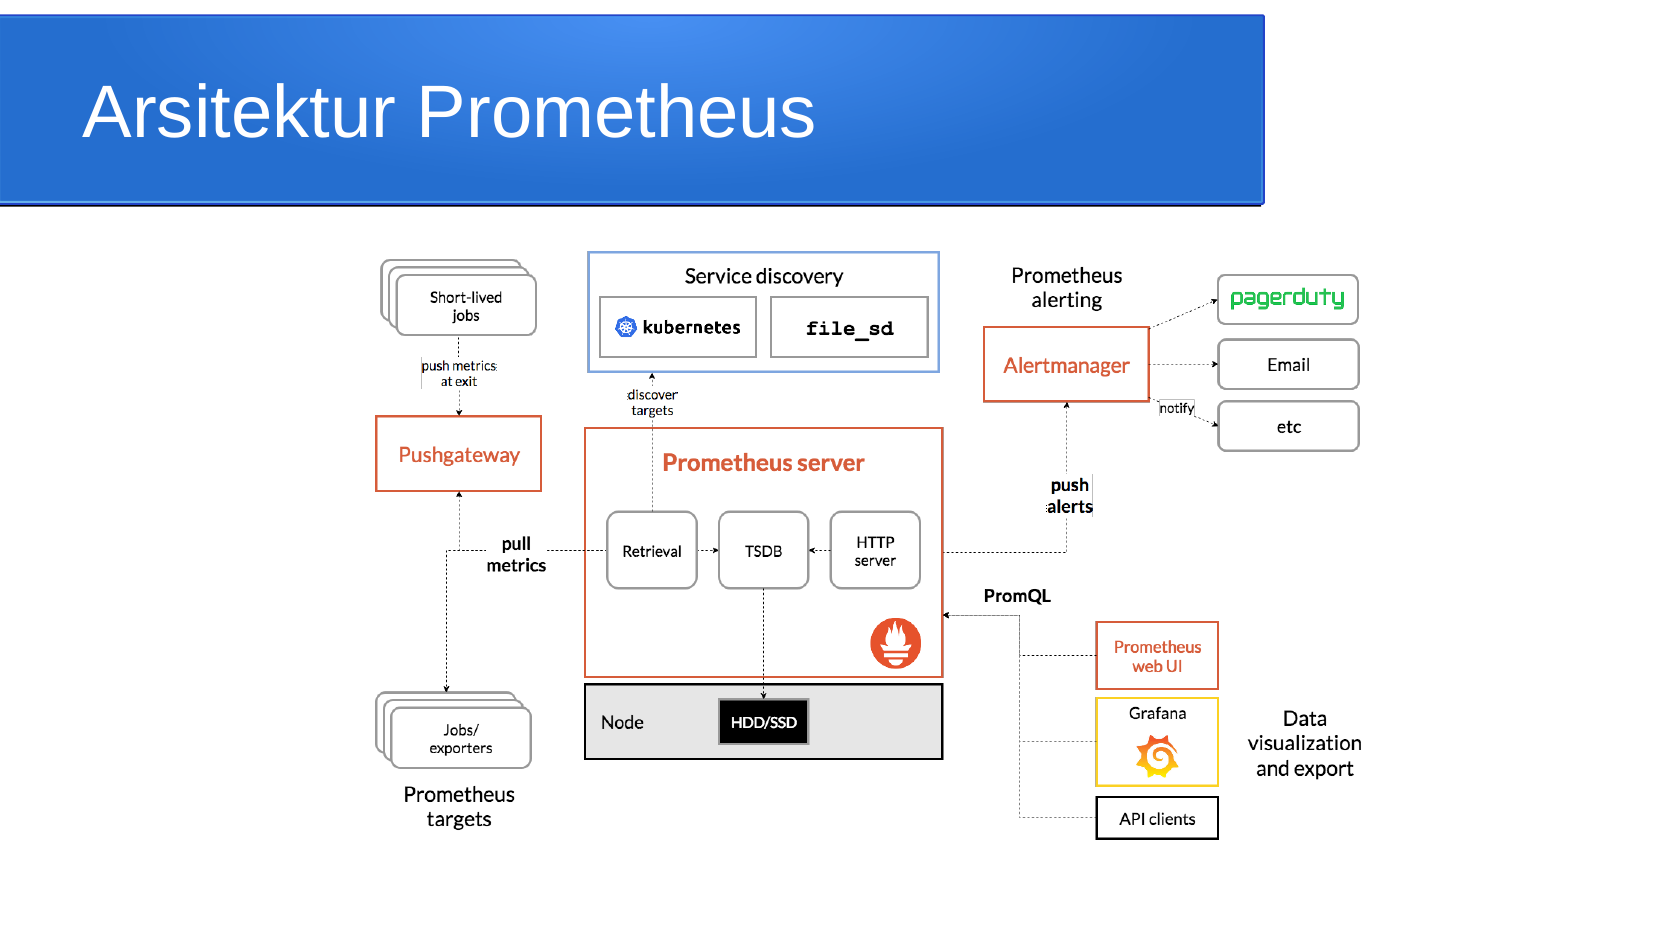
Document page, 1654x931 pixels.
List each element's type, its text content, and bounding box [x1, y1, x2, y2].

title Arsitektur Prometheus [82, 35, 1235, 189]
picture [375, 251, 1381, 856]
